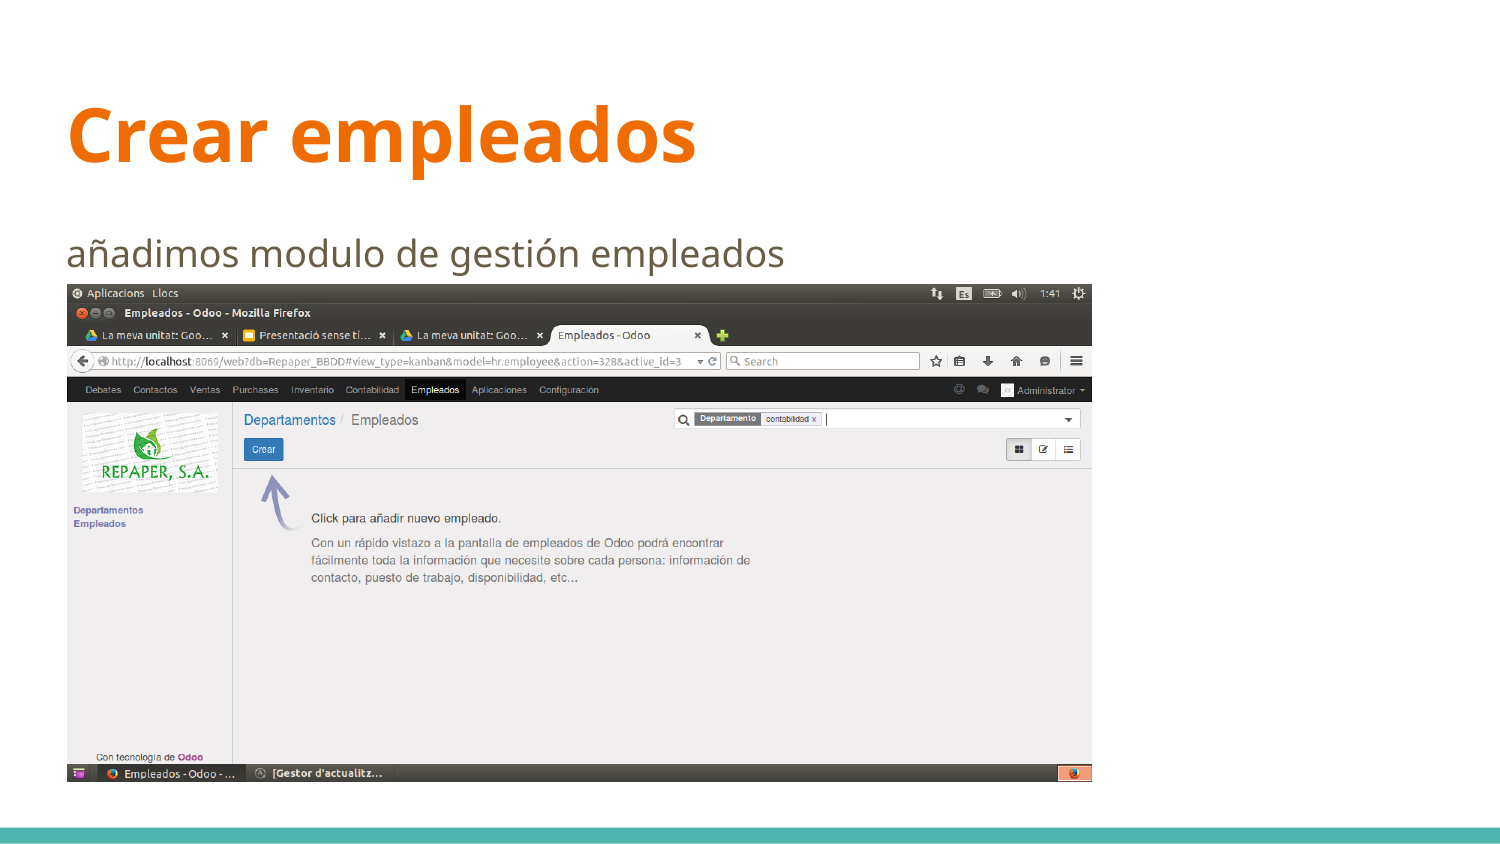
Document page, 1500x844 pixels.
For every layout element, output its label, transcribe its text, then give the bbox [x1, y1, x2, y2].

list añadimos modulo de gestión empleados [51, 207, 1449, 750]
picture [67, 284, 1092, 782]
title Crear empleados [51, 72, 1449, 189]
